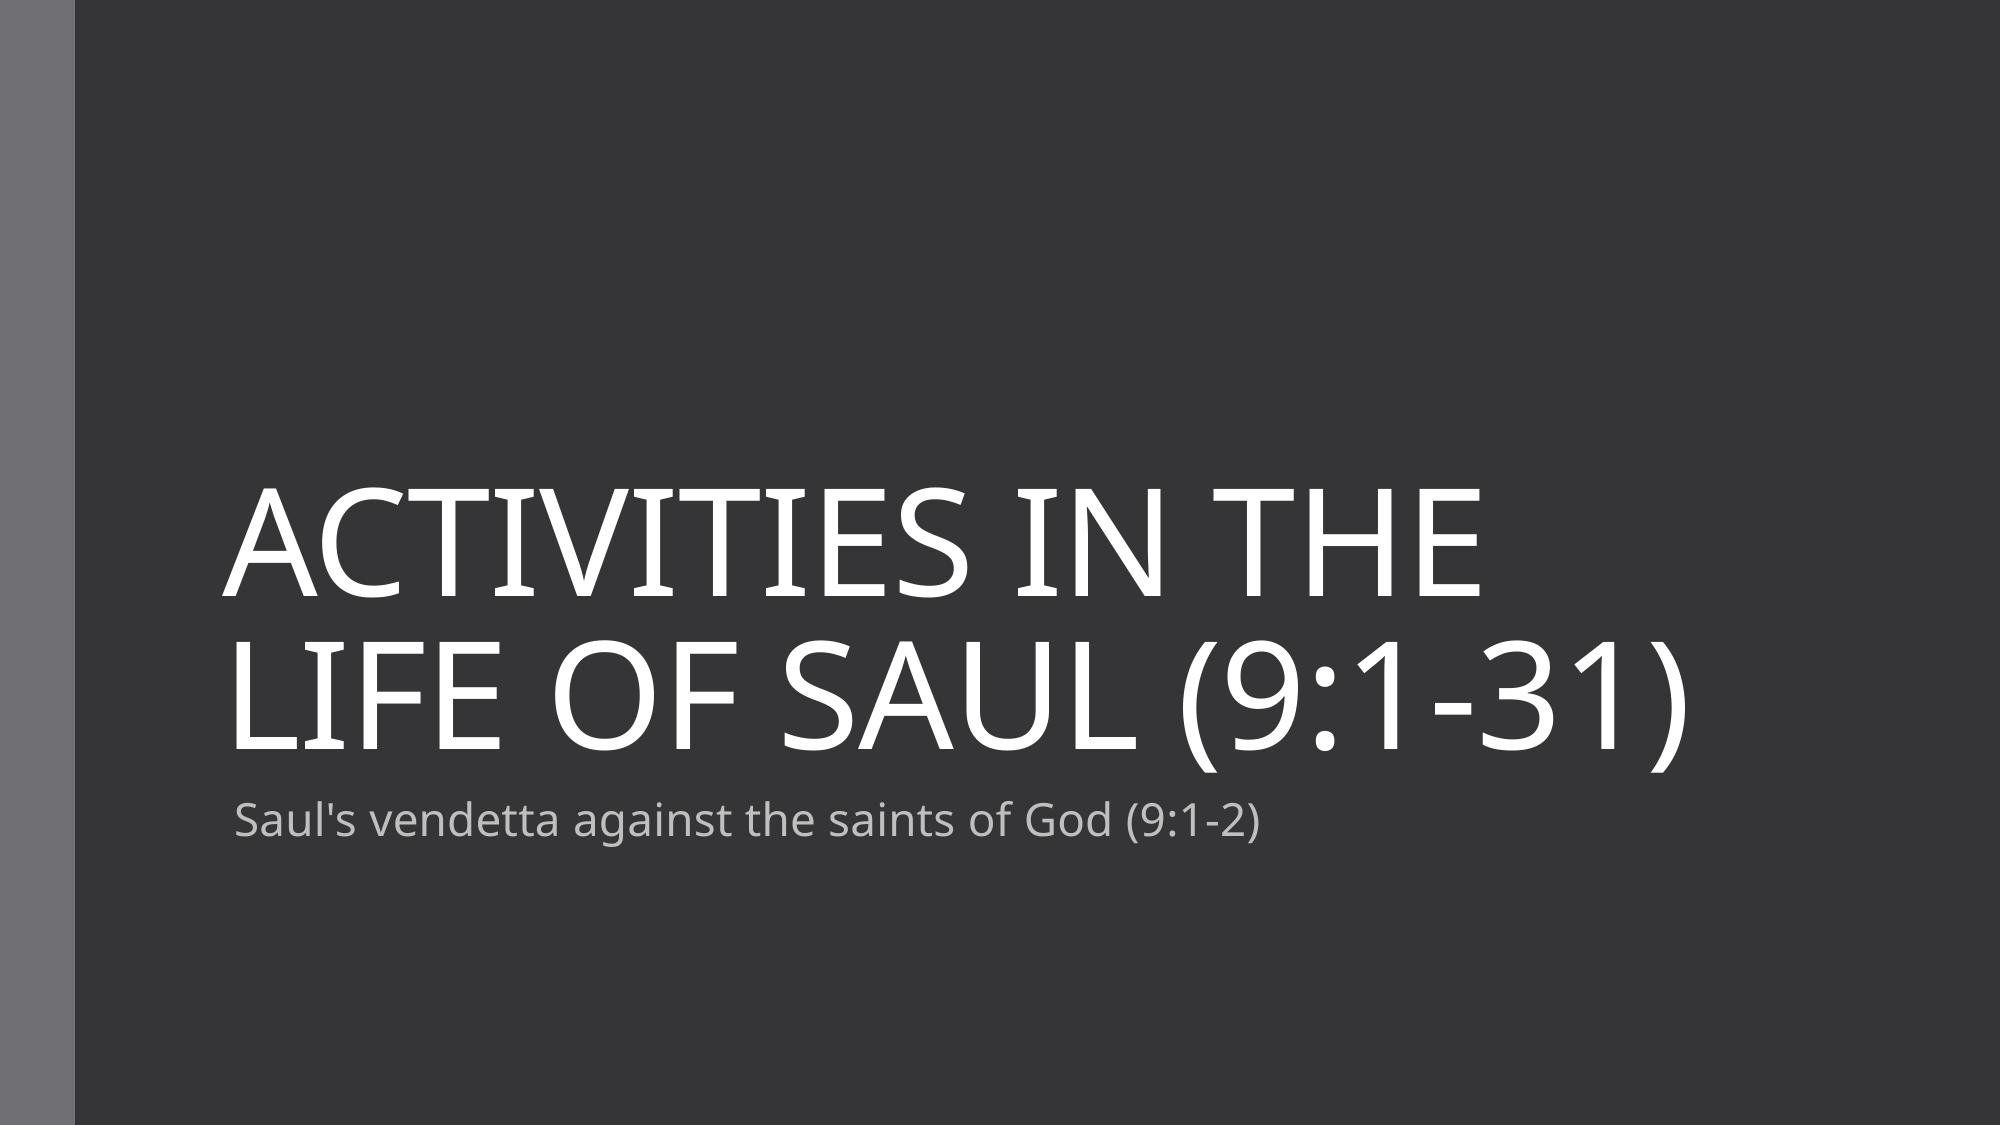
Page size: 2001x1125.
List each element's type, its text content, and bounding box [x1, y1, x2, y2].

title ACTIVITIES IN THE LIFE OF SAUL (9:1-31) [206, 124, 1752, 787]
subtitle Saul's vendetta against the saints of God (9:1-2) [206, 787, 1752, 1066]
